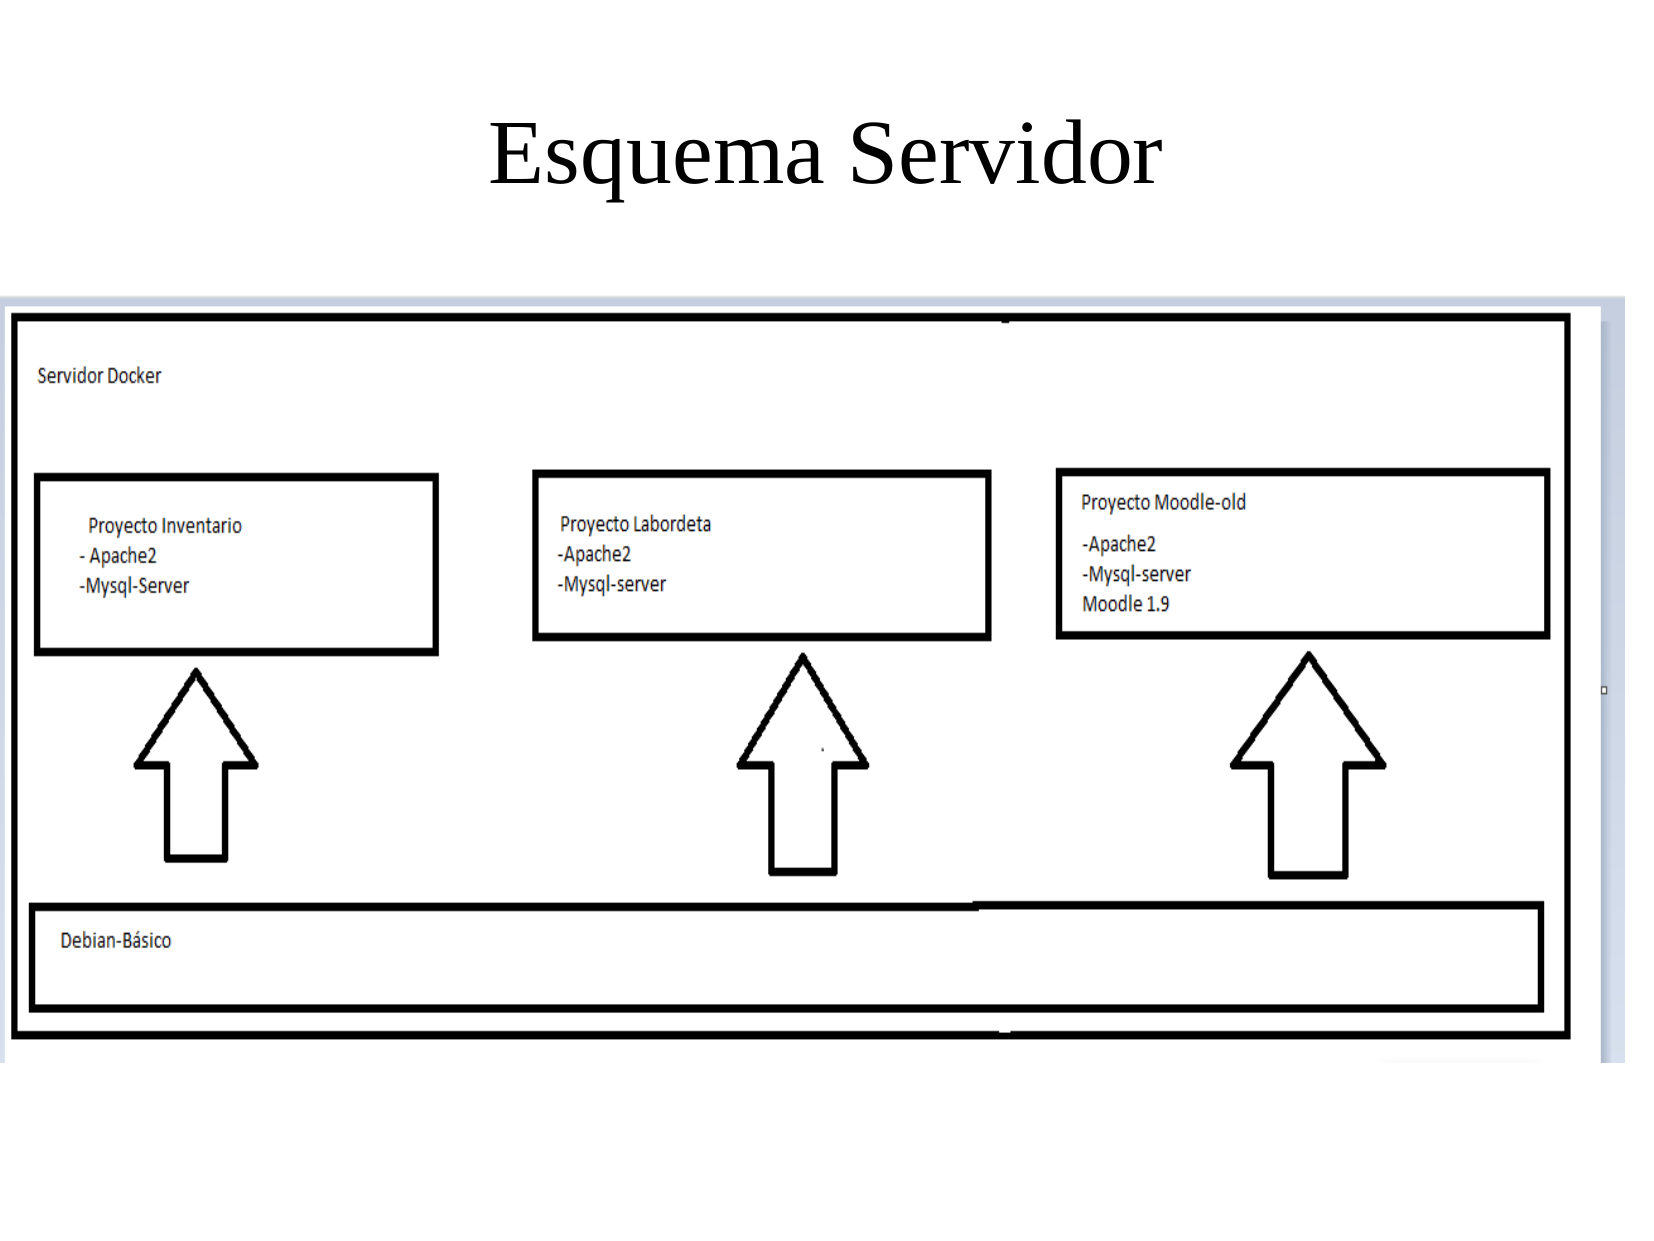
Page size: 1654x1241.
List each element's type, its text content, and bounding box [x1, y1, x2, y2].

title Esquema Servidor [82, 49, 1571, 257]
picture [0, 295, 1625, 1063]
